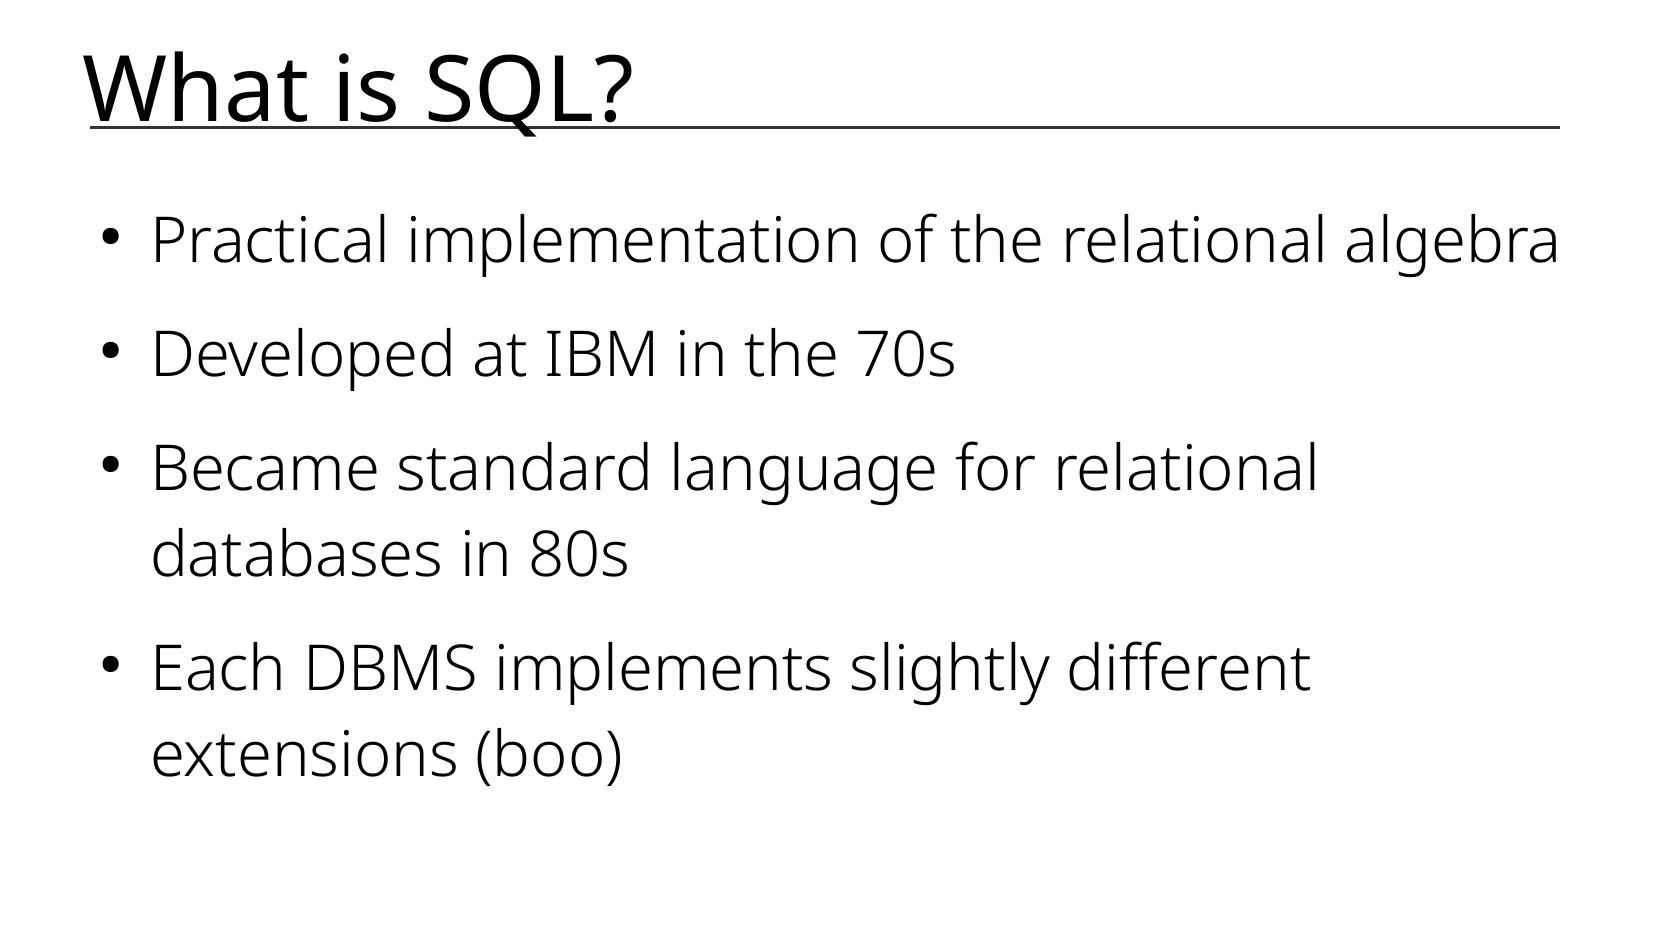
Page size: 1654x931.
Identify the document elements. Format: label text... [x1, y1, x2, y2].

list Practical implementation of the relational algebra Developed at IBM in the 70s Became standard language for relational databases in 80s Each DBMS implements slightly different extensions (boo) [82, 195, 1571, 811]
title What is SQL? [82, 32, 1571, 140]
